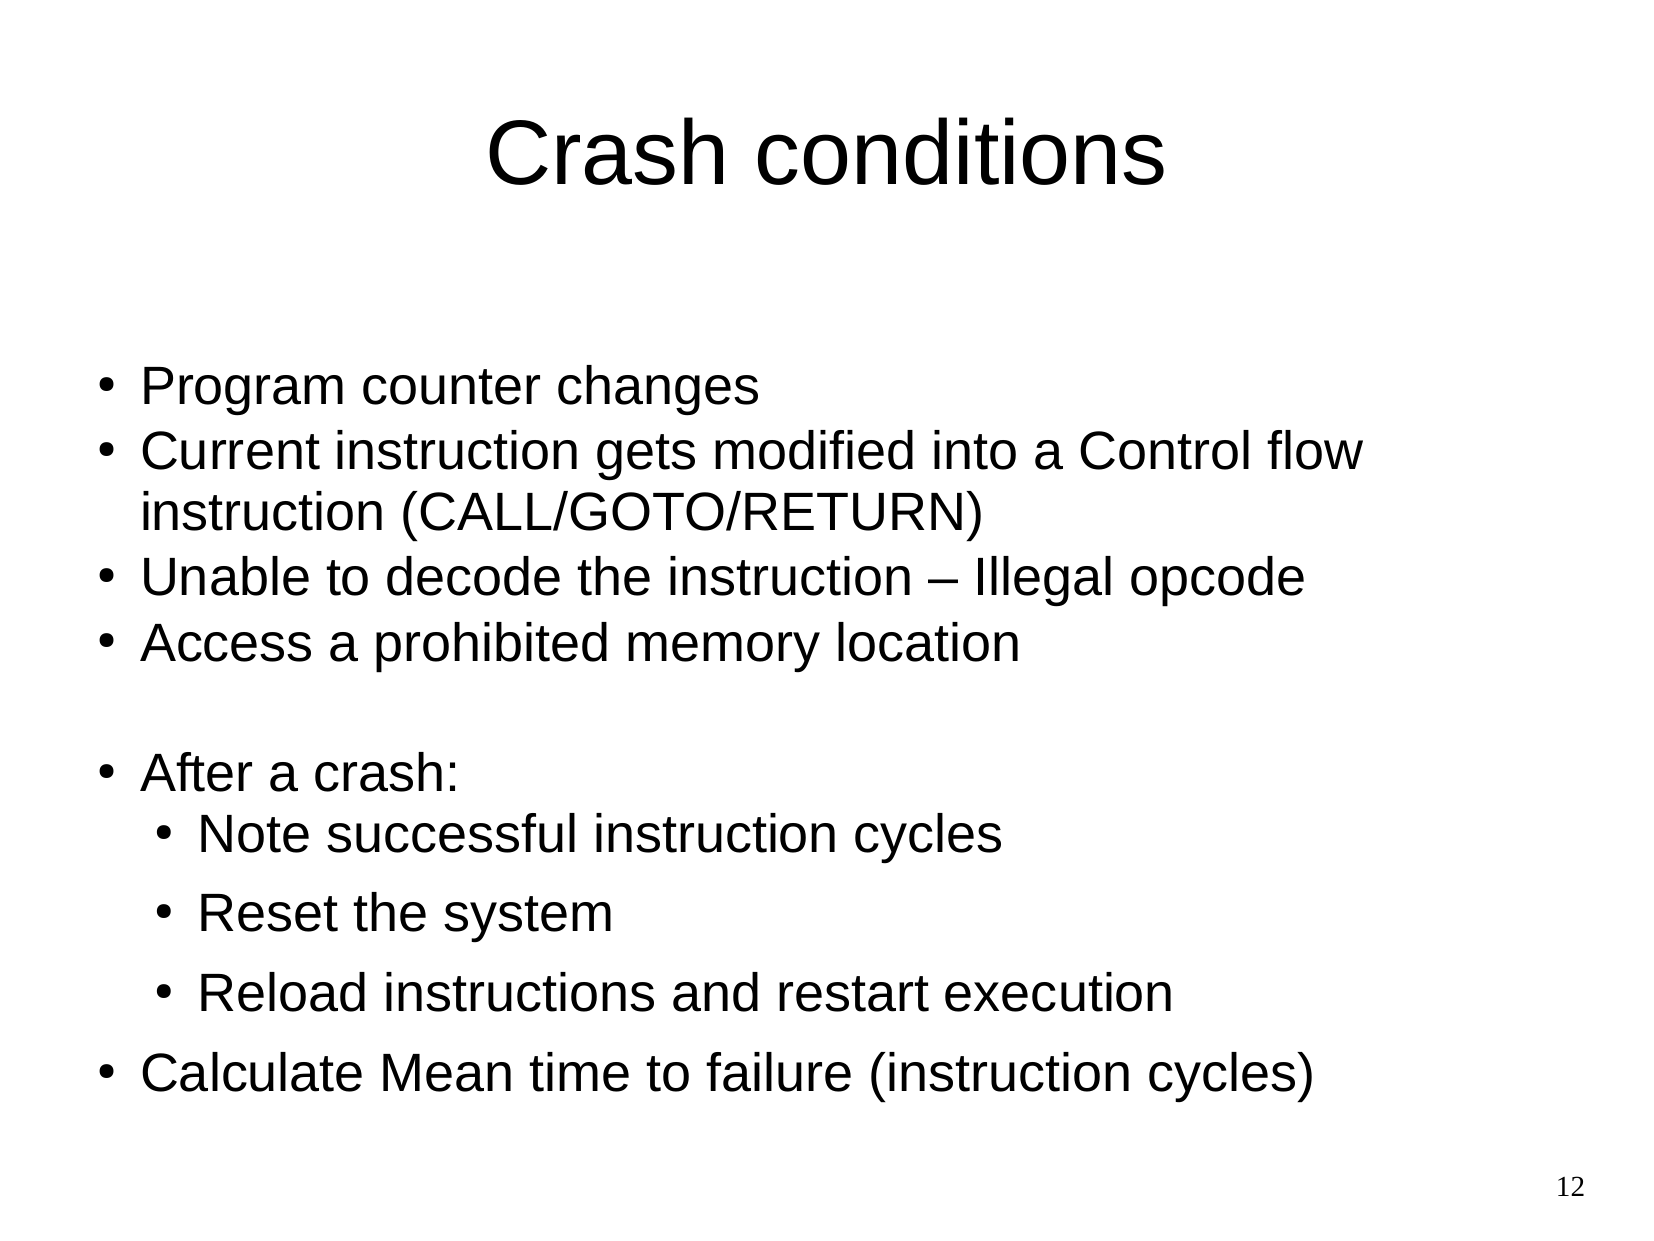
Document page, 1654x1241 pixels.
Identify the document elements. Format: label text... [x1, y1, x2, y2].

list Program counter changes Current instruction gets modified into a Control flow instruction (CALL/GOTO/RETURN) Unable to decode the instruction – Illegal opcode Access a prohibited memory location After a crash: Note successful instruction cycles Reset the system Reload instructions and restart execution Calculate Mean time to failure (instruction cycles) [82, 290, 1571, 1109]
title Crash conditions [82, 49, 1571, 257]
